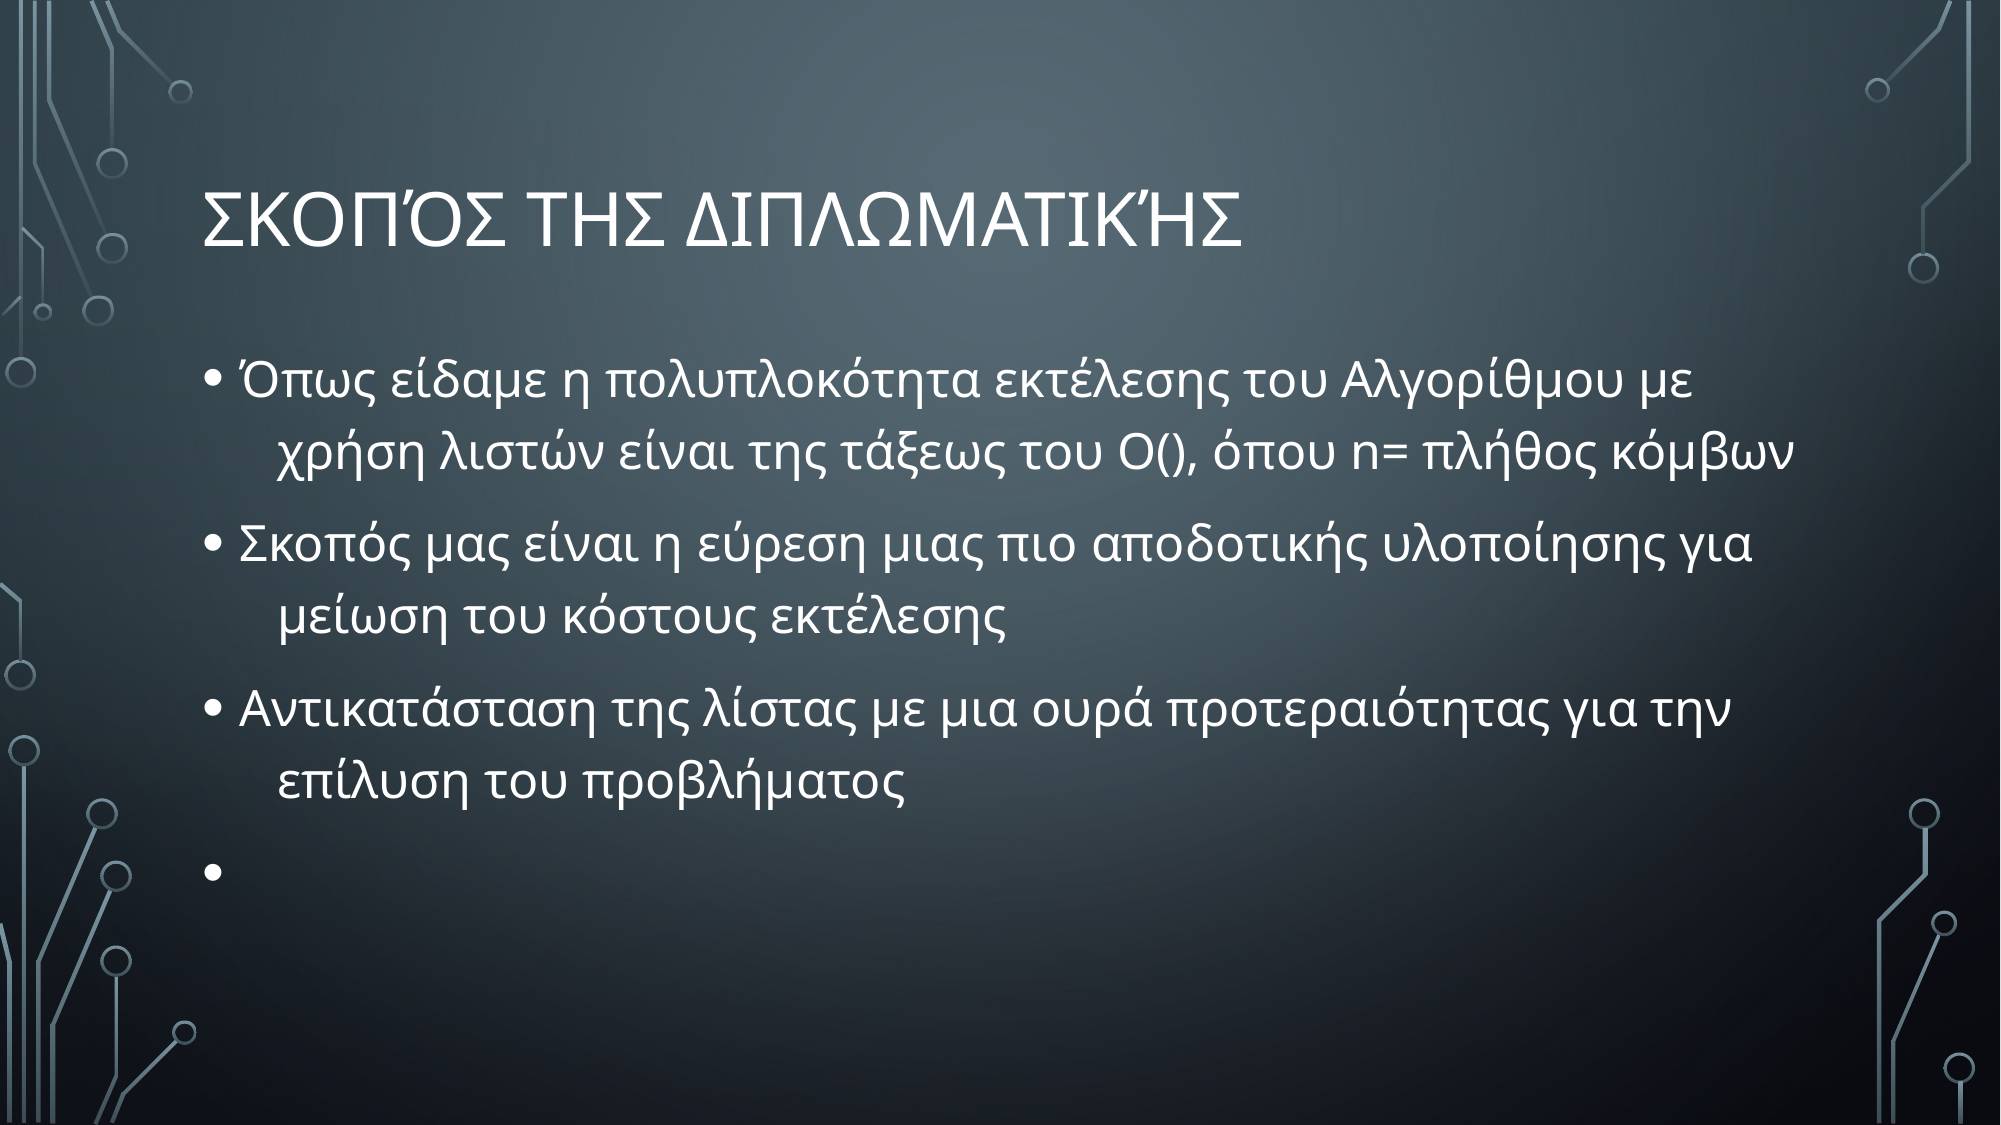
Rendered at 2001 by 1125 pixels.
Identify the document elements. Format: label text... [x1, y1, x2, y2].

title ΣΚΟΠΌΣ ΤΗΣ ΔΙΠΛΩΜΑΤΙΚΉΣ [187, 101, 1813, 327]
list Όπως είδαμε η πολυπλοκότητα εκτέλεσης του Αλγορίθμου με χρήση λιστών είναι της τάξεως του O(), όπου n= πλήθος κόμβων Σκοπός μας είναι η εύρεση μιας πιο αποδοτικής υλοποίησης για μείωση του κόστους εκτέλεσης Αντικατάσταση της λίστας με μια ουρά προτεραιότητας για την επίλυση του προβλήματος [187, 327, 1813, 977]
